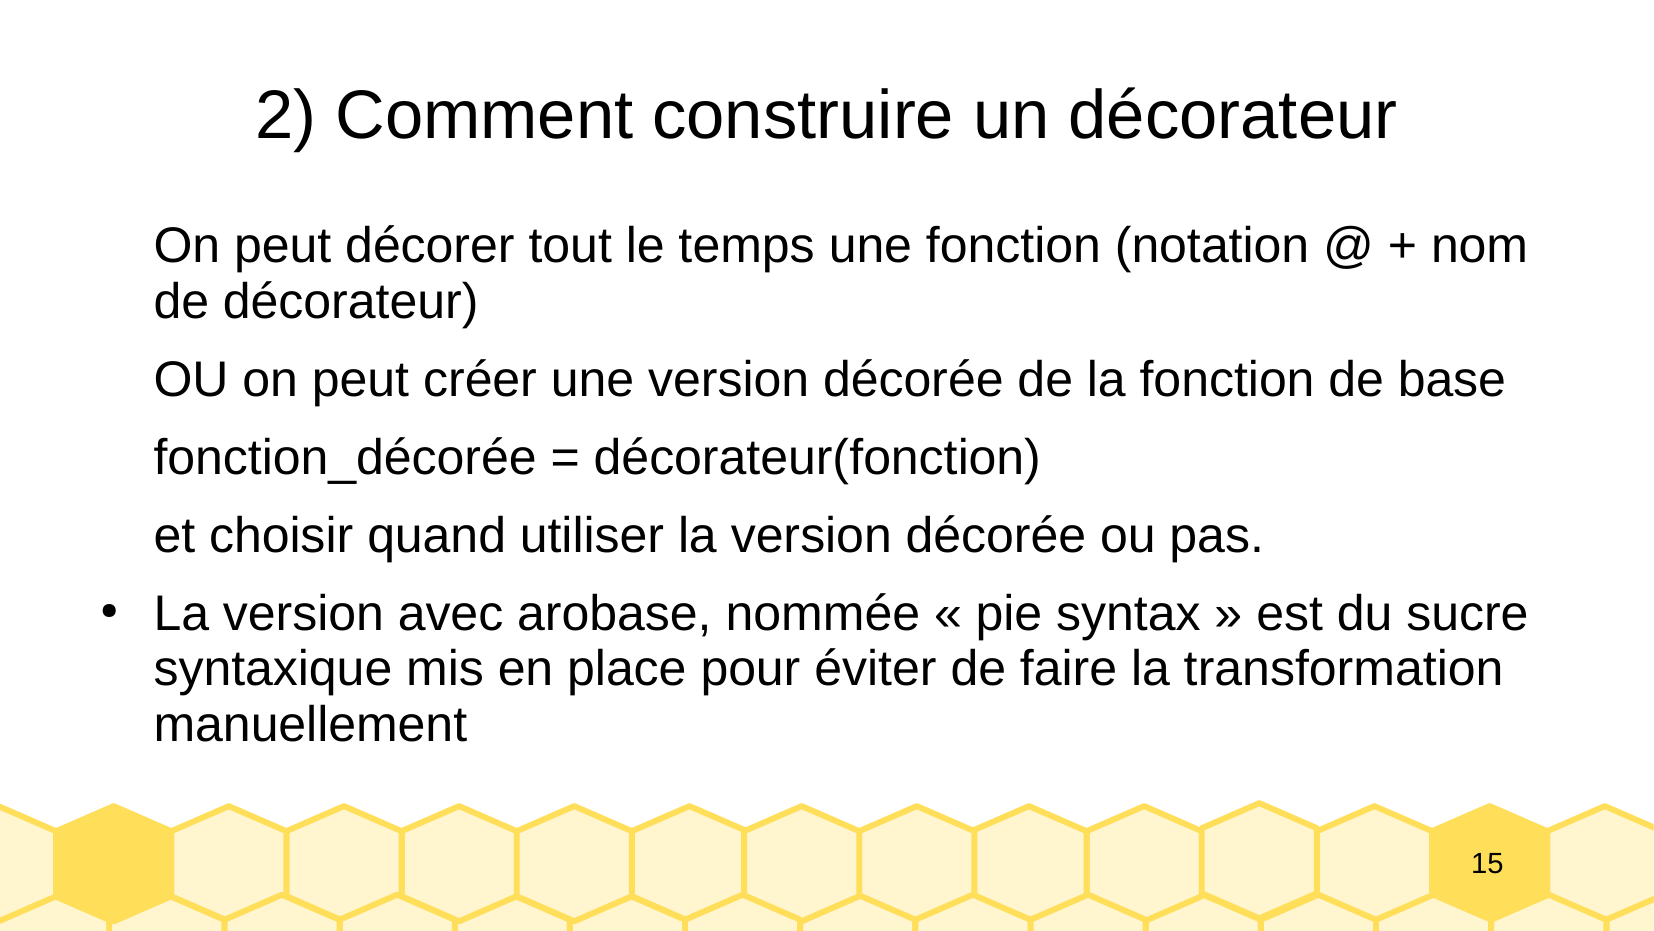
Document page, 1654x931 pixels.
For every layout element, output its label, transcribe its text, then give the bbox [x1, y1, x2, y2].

title 2) Comment construire un décorateur [82, 37, 1571, 193]
list On peut décorer tout le temps une fonction (notation @ + nom de décorateur) OU on peut créer une version décorée de la fonction de base fonction_décorée = décorateur(fonction) et choisir quand utiliser la version décorée ou pas. La version avec arobase, nommée « pie syntax » est du sucre syntaxique mis en place pour éviter de faire la transformation manuellement [82, 217, 1571, 758]
